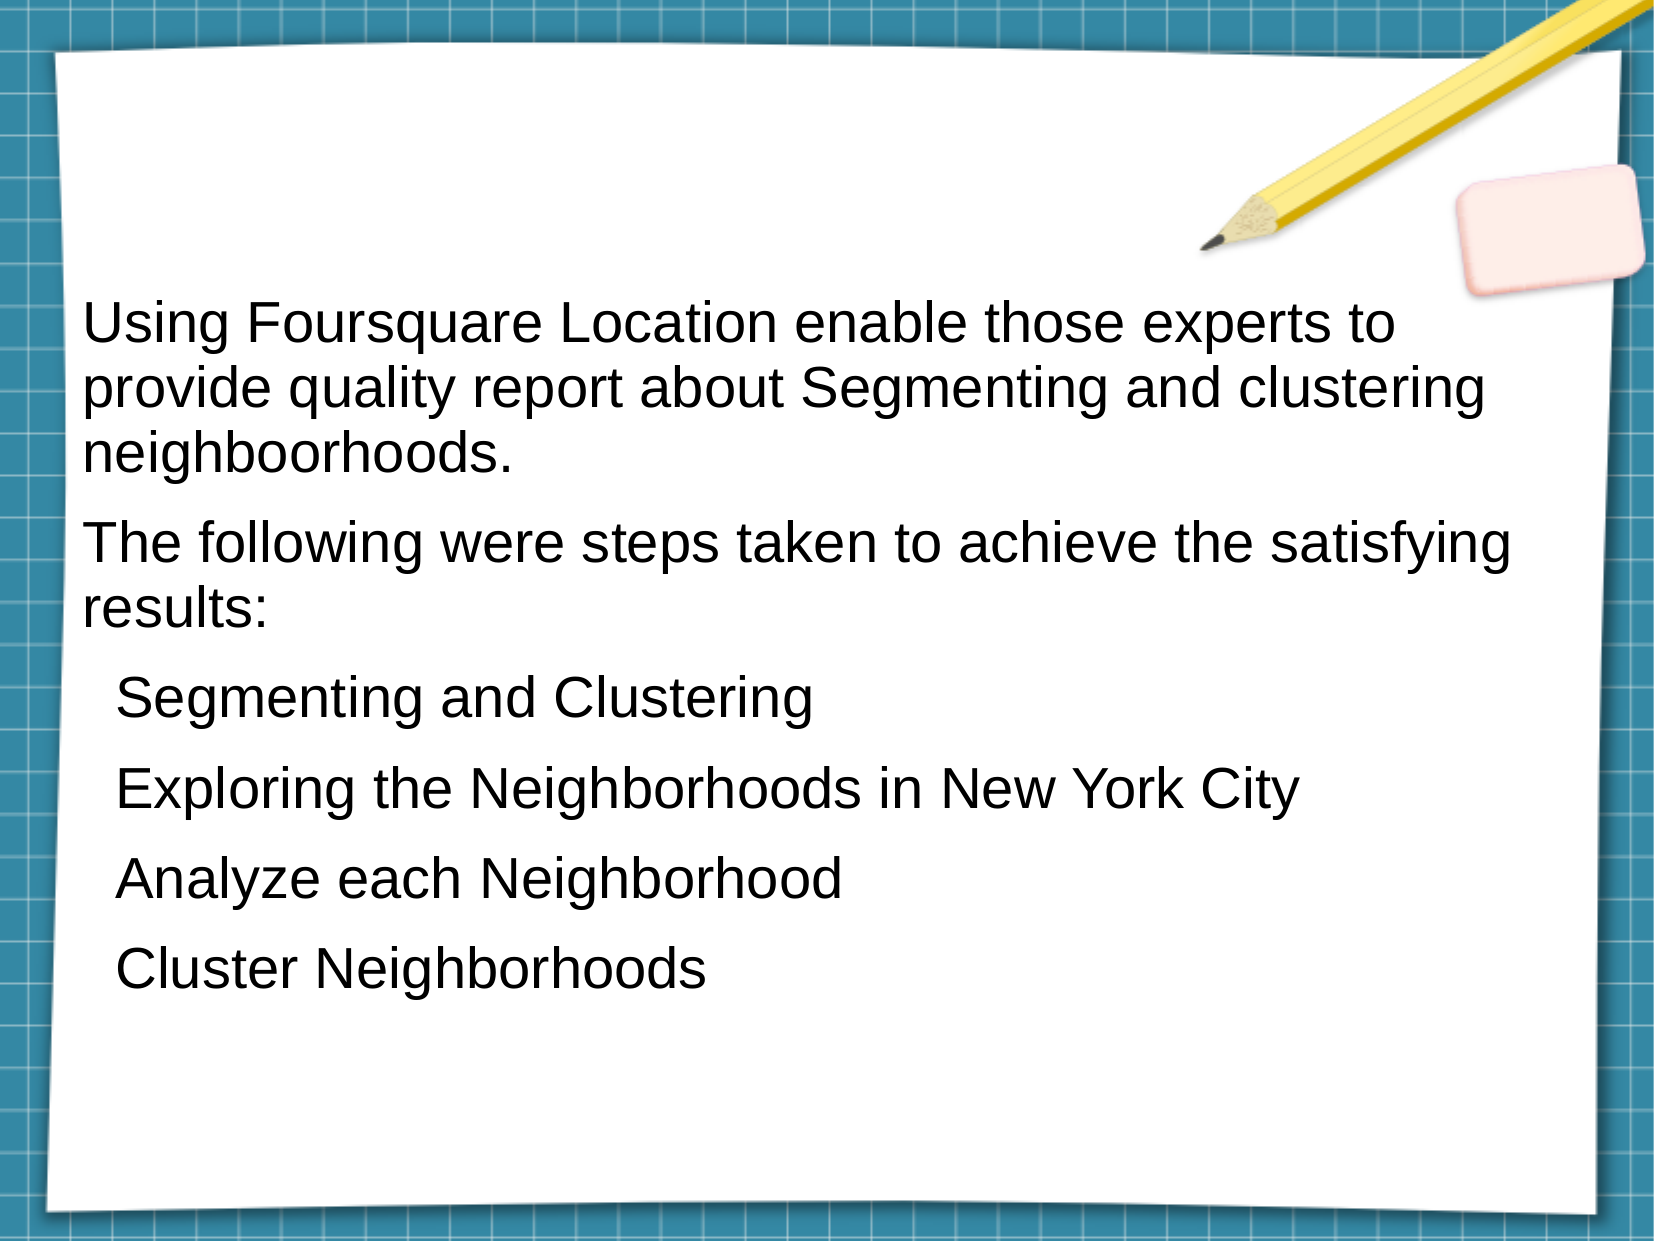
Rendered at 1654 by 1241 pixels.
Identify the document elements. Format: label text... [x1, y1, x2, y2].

picture [0, 0, 1654, 1241]
list Using Foursquare Location enable those experts to provide quality report about Segmenting and clustering neighboorhoods. The following were steps taken to achieve the satisfying results: Segmenting and Clustering Exploring the Neighborhoods in New York City Analyze each Neighborhood Cluster Neighborhoods [82, 290, 1571, 1010]
